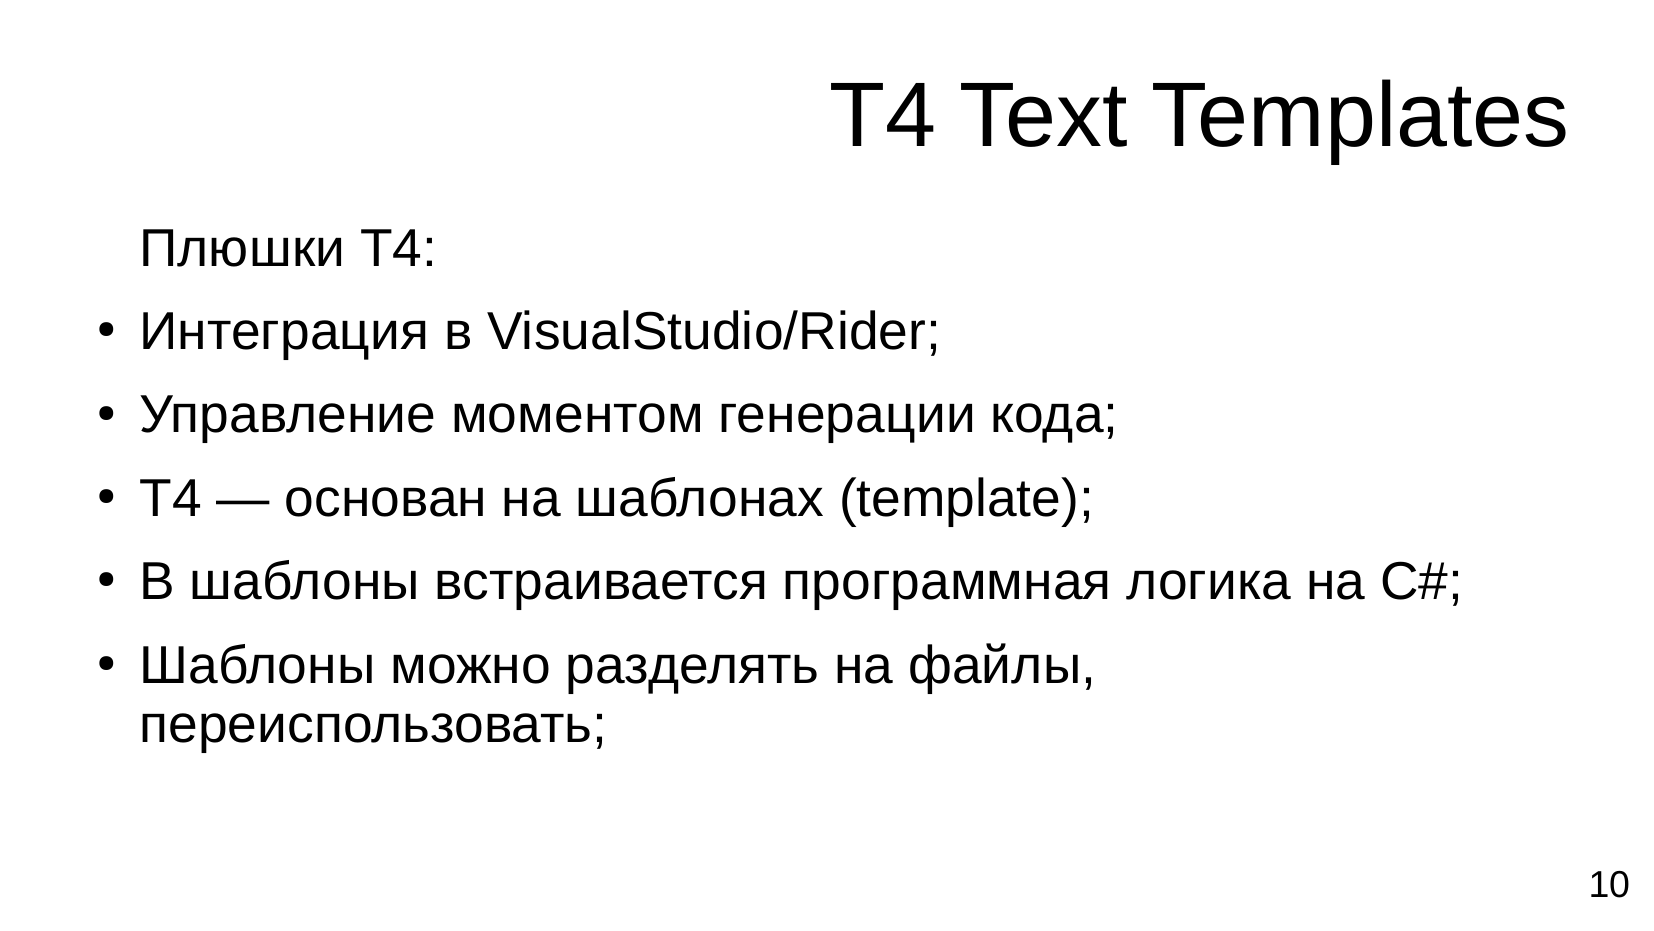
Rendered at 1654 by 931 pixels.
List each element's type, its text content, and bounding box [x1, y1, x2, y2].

list Плюшки Т4: Интеграция в VisualStudio/Rider; Управление моментом генерации кода; T4 — основан на шаблонах (template); В шаблоны встраивается программная логика на C#; Шаблоны можно разделять на файлы, переиспользовать; [82, 217, 1571, 758]
title T4 Text Templates [82, 37, 1571, 193]
text_box <номер> [1518, 856, 1654, 927]
